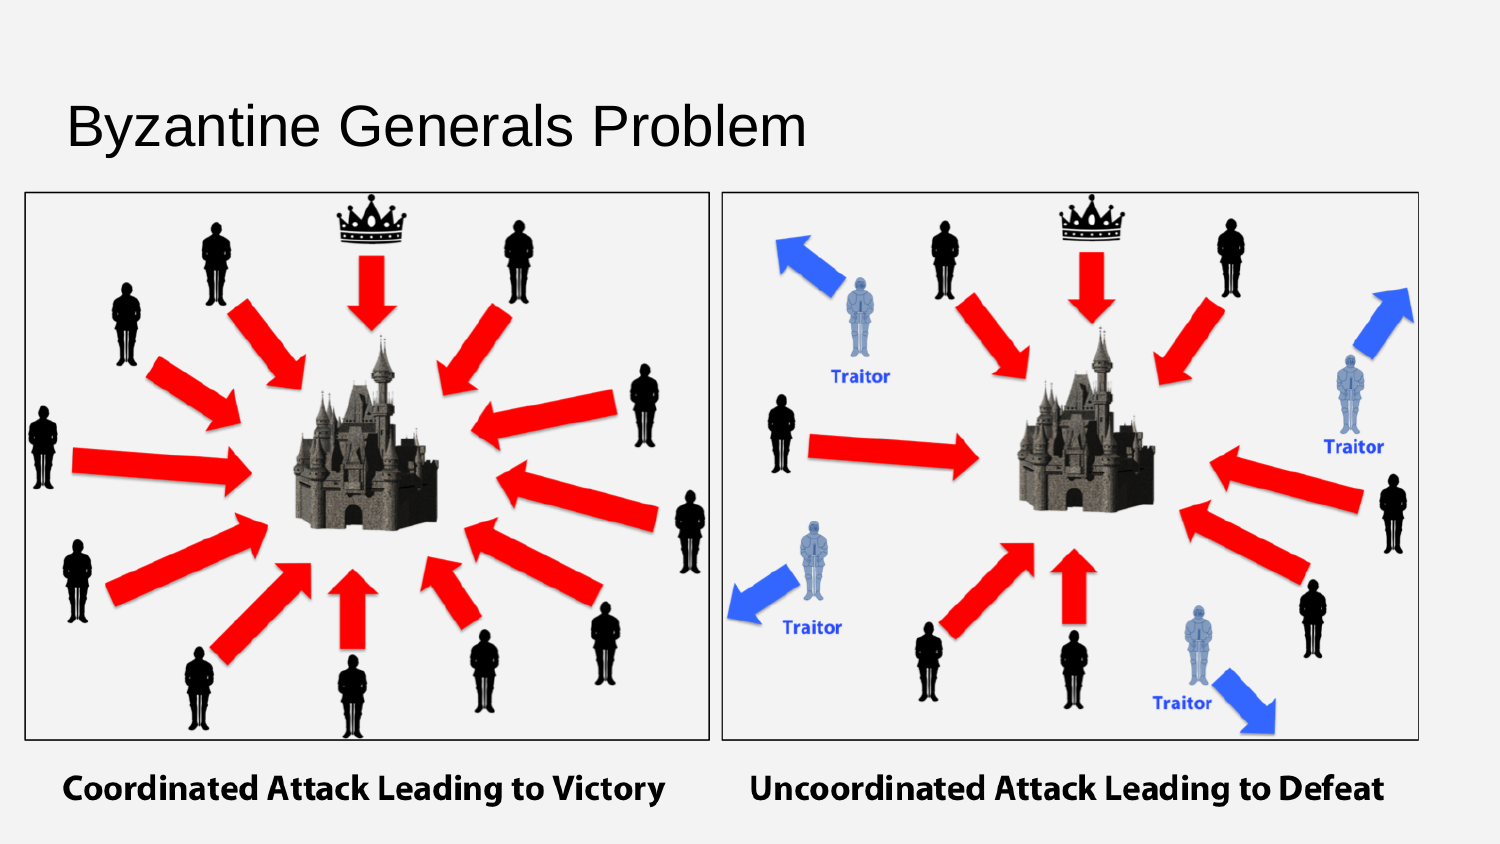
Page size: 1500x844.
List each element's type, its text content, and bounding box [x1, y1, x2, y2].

title Byzantine Generals Problem [51, 72, 1449, 167]
picture [24, 191, 1419, 819]
